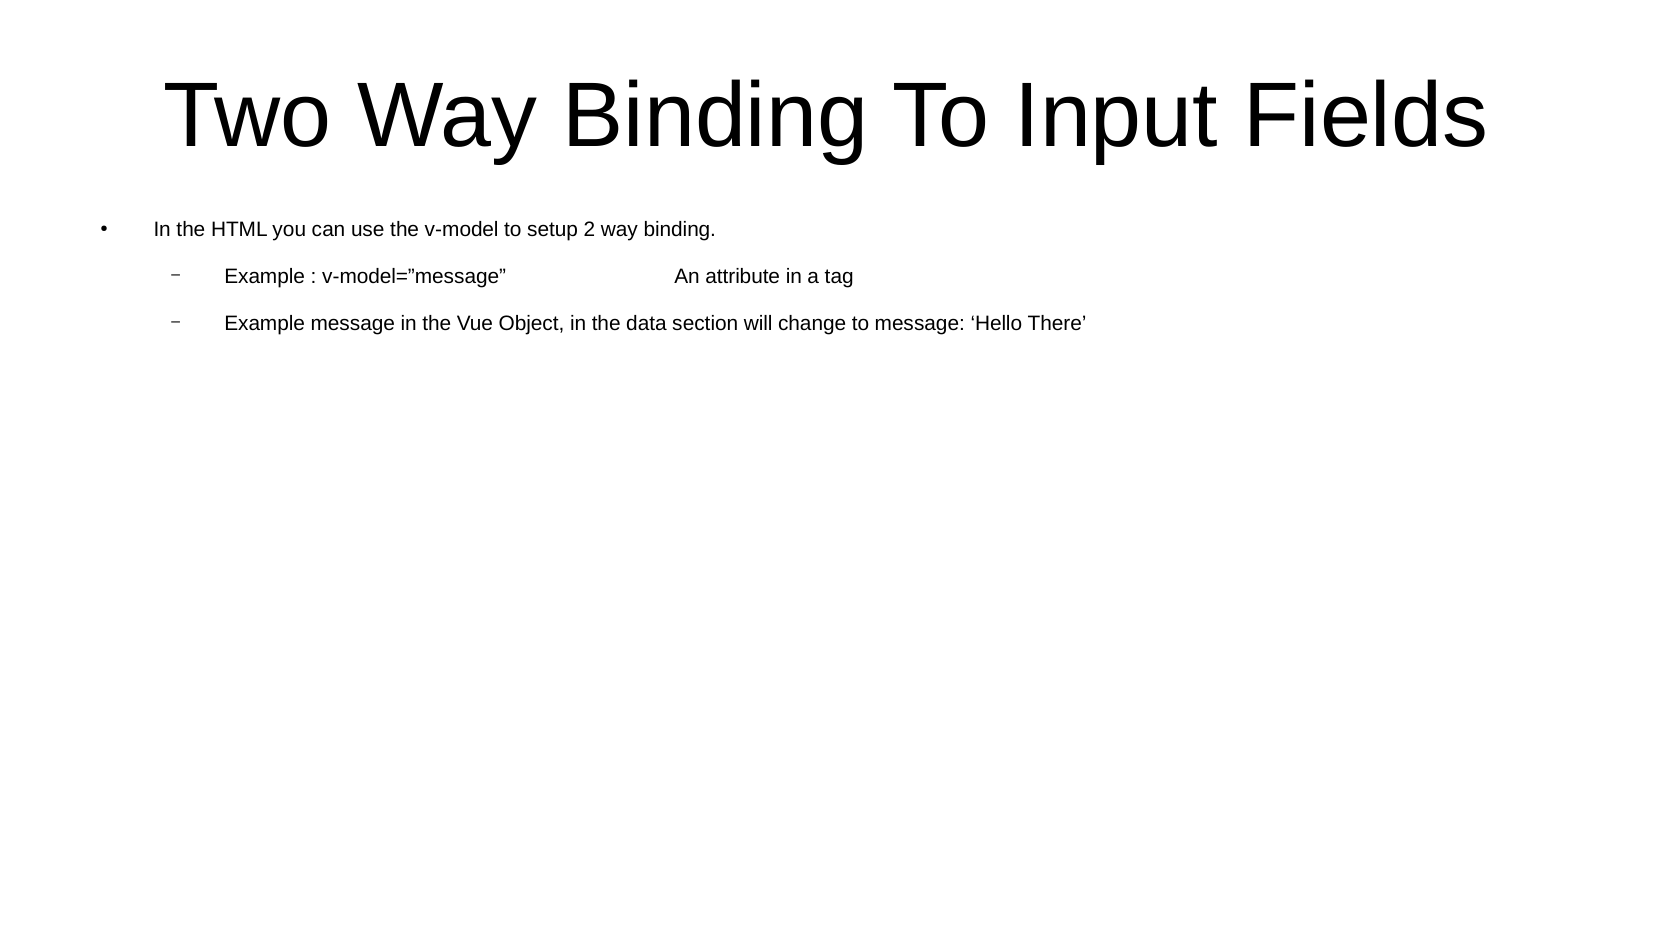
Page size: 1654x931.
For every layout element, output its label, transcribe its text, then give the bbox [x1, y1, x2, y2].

list In the HTML you can use the v-model to setup 2 way binding. Example : v-model=”message” An attribute in a tag Example message in the Vue Object, in the data section will change to message: ‘Hello There’ [82, 217, 1576, 916]
title Two Way Binding To Input Fields [82, 37, 1571, 193]
